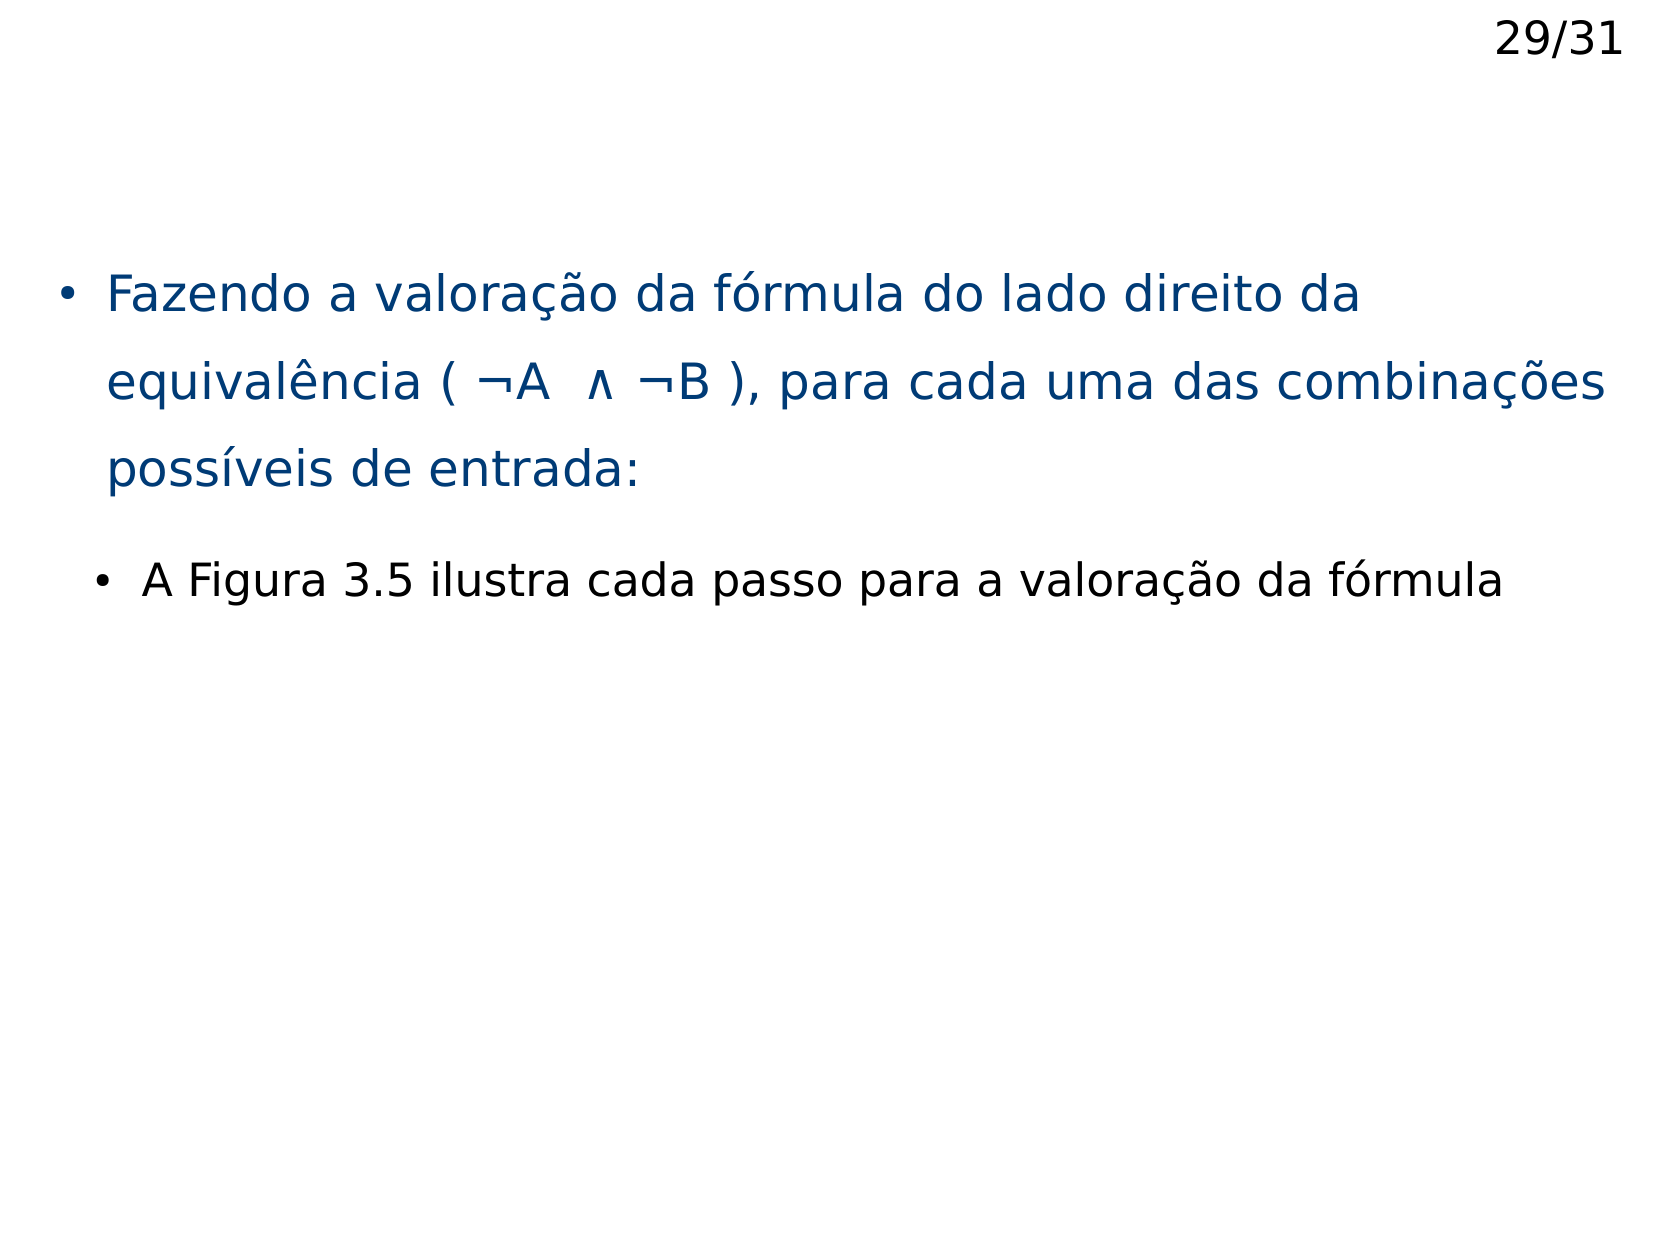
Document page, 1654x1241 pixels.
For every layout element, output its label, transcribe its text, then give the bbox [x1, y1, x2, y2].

list Fazendo a valoração da fórmula do lado direito da equivalência ( ¬A ∧ ¬B ), para cada uma das combinações possíveis de entrada: A Figura 3.5 ilustra cada passo para a valoração da fórmula [59, 206, 1625, 1211]
